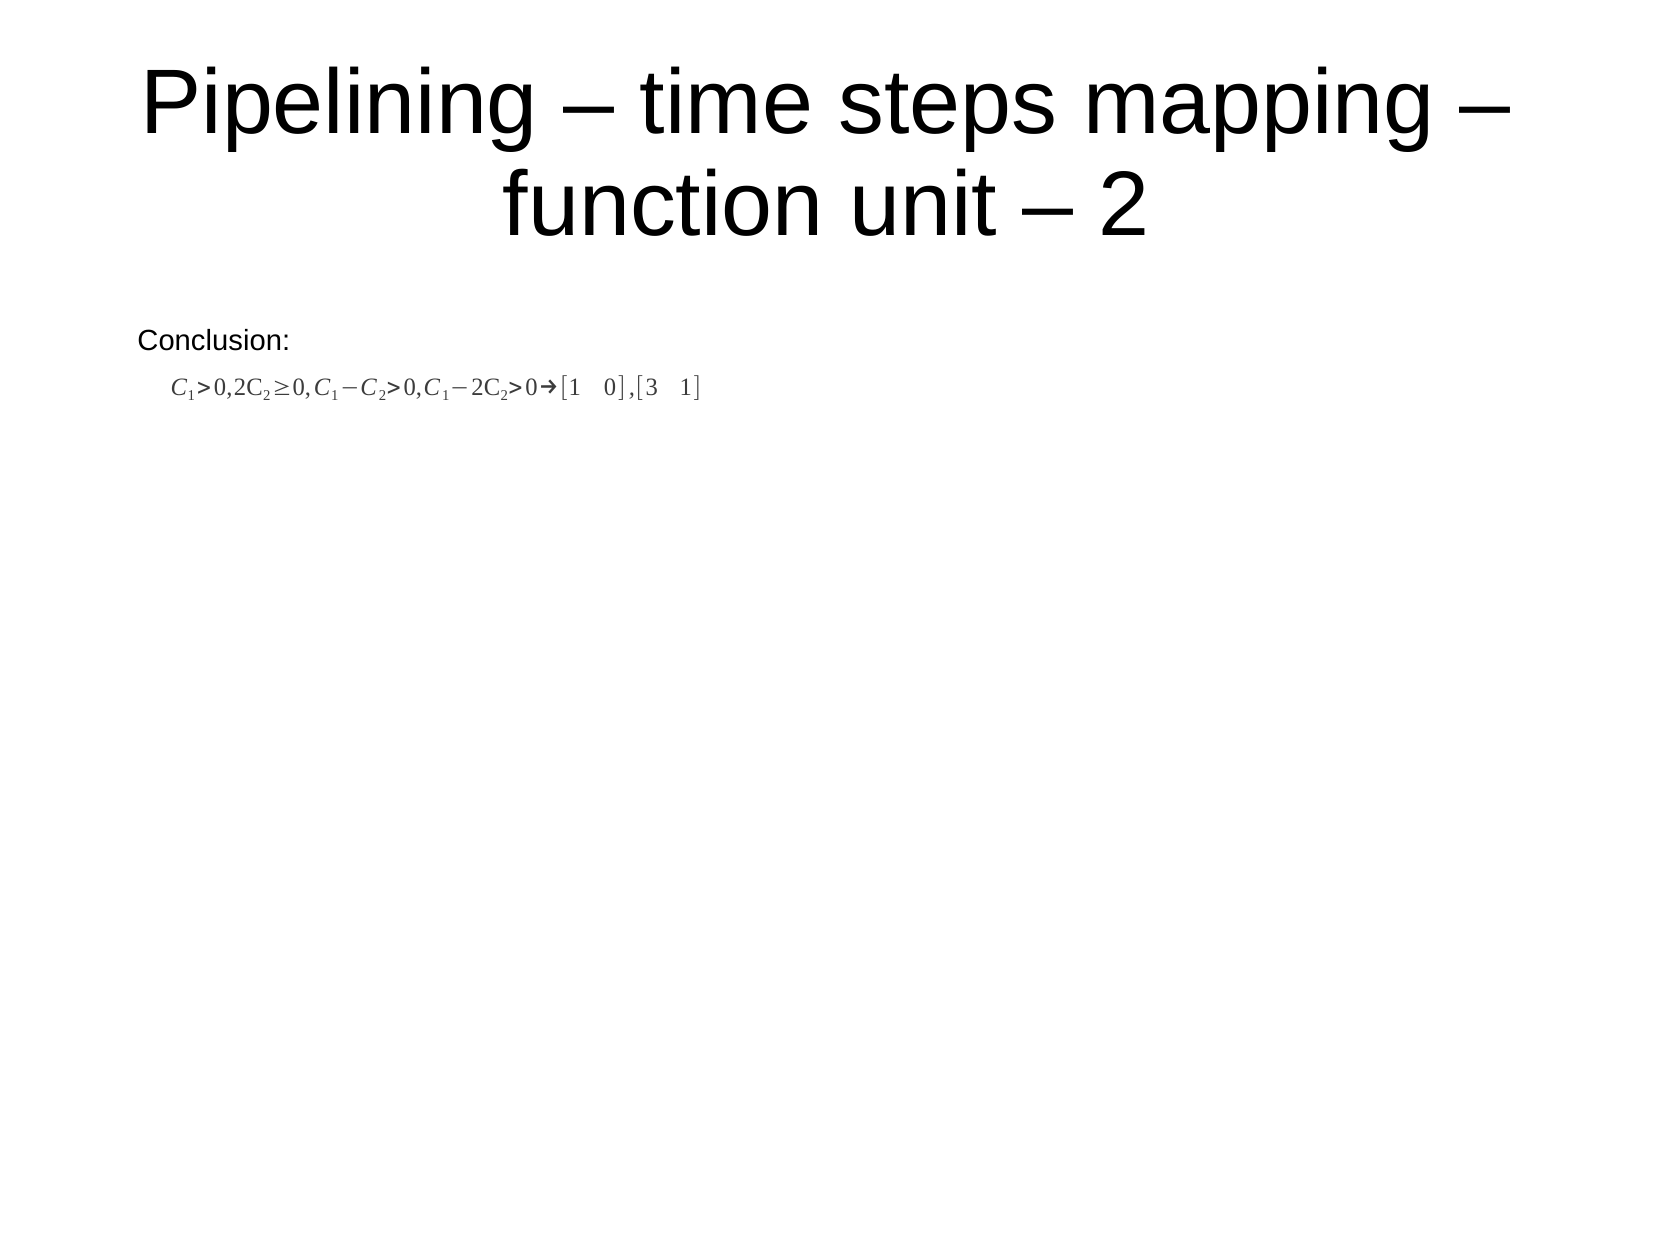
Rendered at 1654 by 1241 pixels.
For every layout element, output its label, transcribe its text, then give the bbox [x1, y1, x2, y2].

title Pipelining – time steps mapping – function unit – 2 [82, 49, 1571, 257]
text_box Conclusion: [122, 316, 363, 374]
chart [164, 370, 707, 405]
